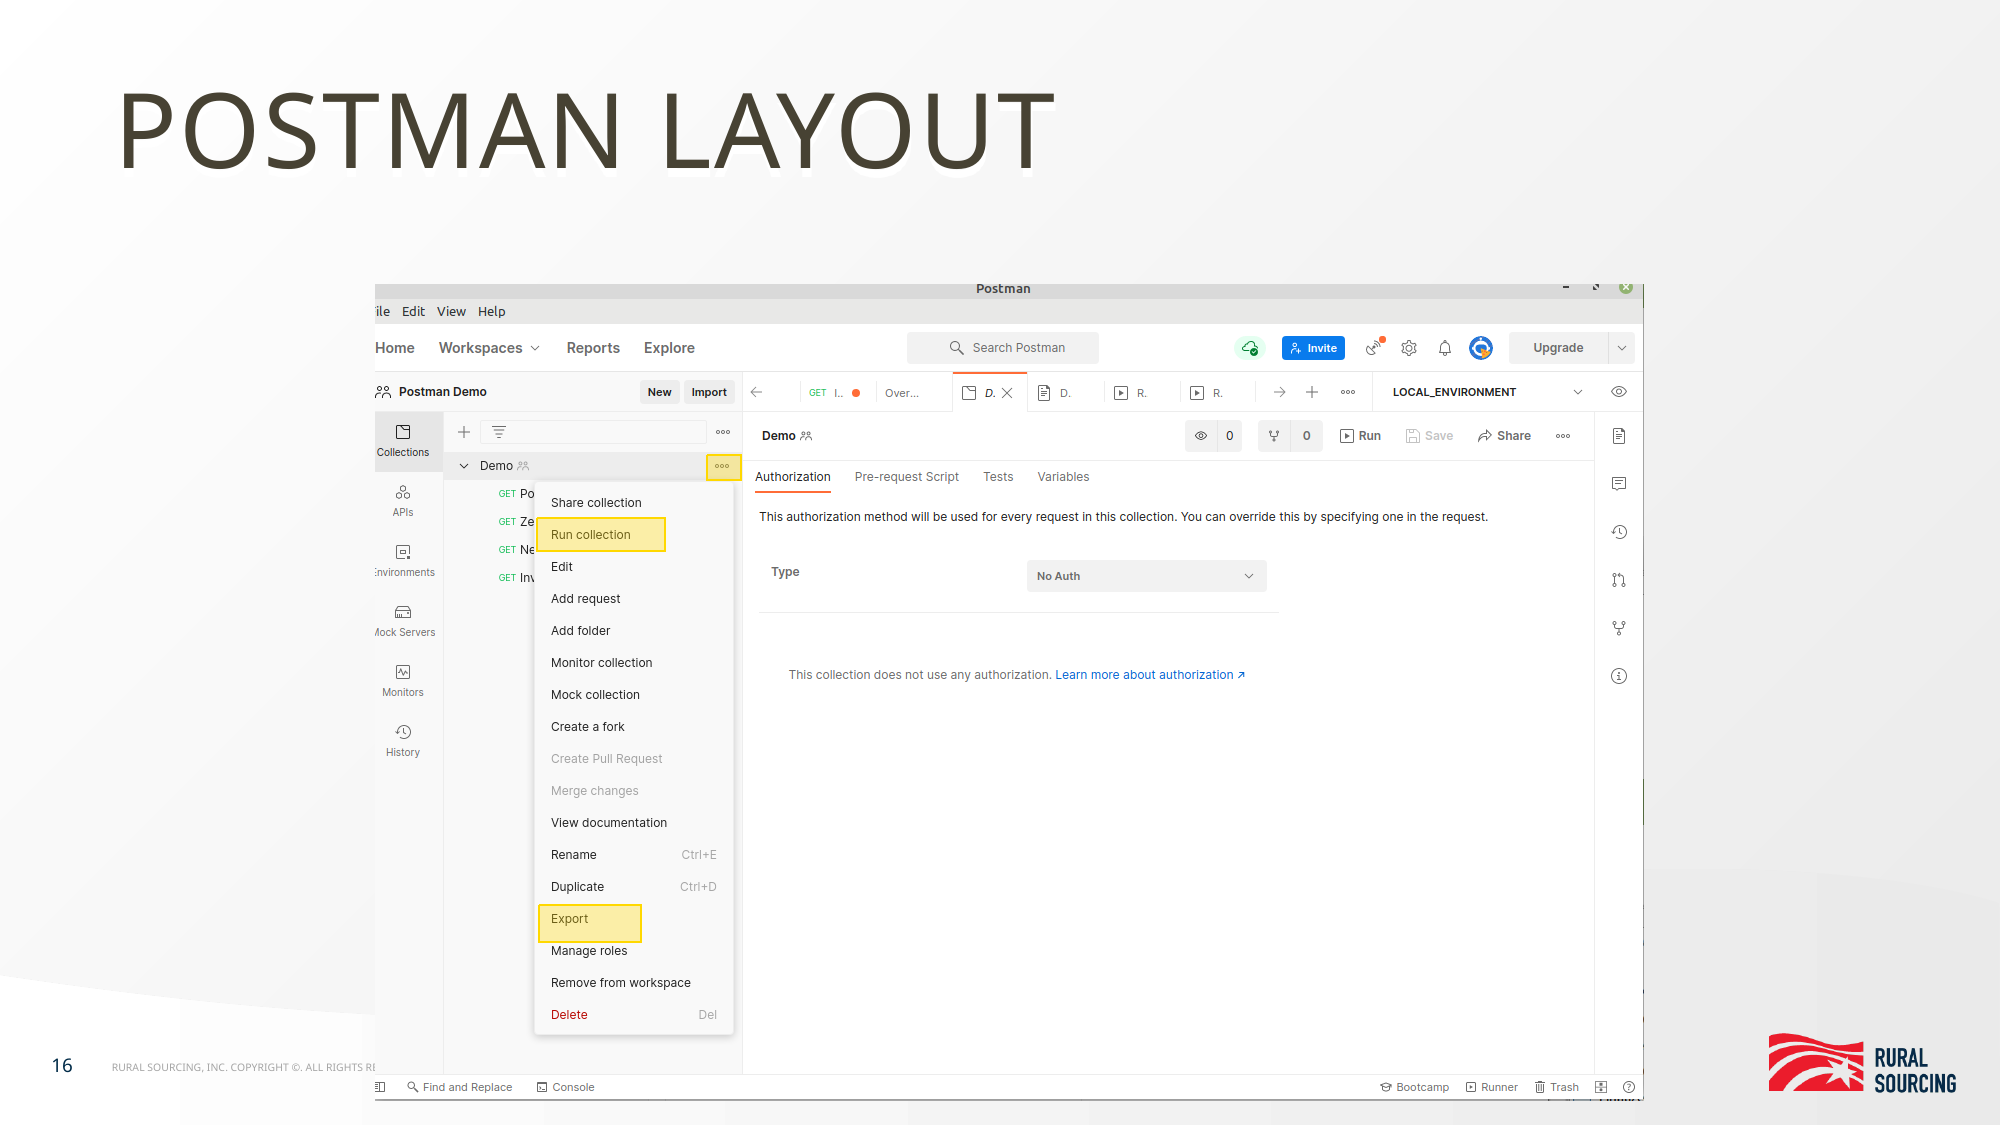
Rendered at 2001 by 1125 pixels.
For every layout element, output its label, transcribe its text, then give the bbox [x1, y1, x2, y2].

picture [1769, 1033, 1956, 1093]
title postman layout [99, 44, 1900, 233]
picture [375, 284, 1644, 1101]
